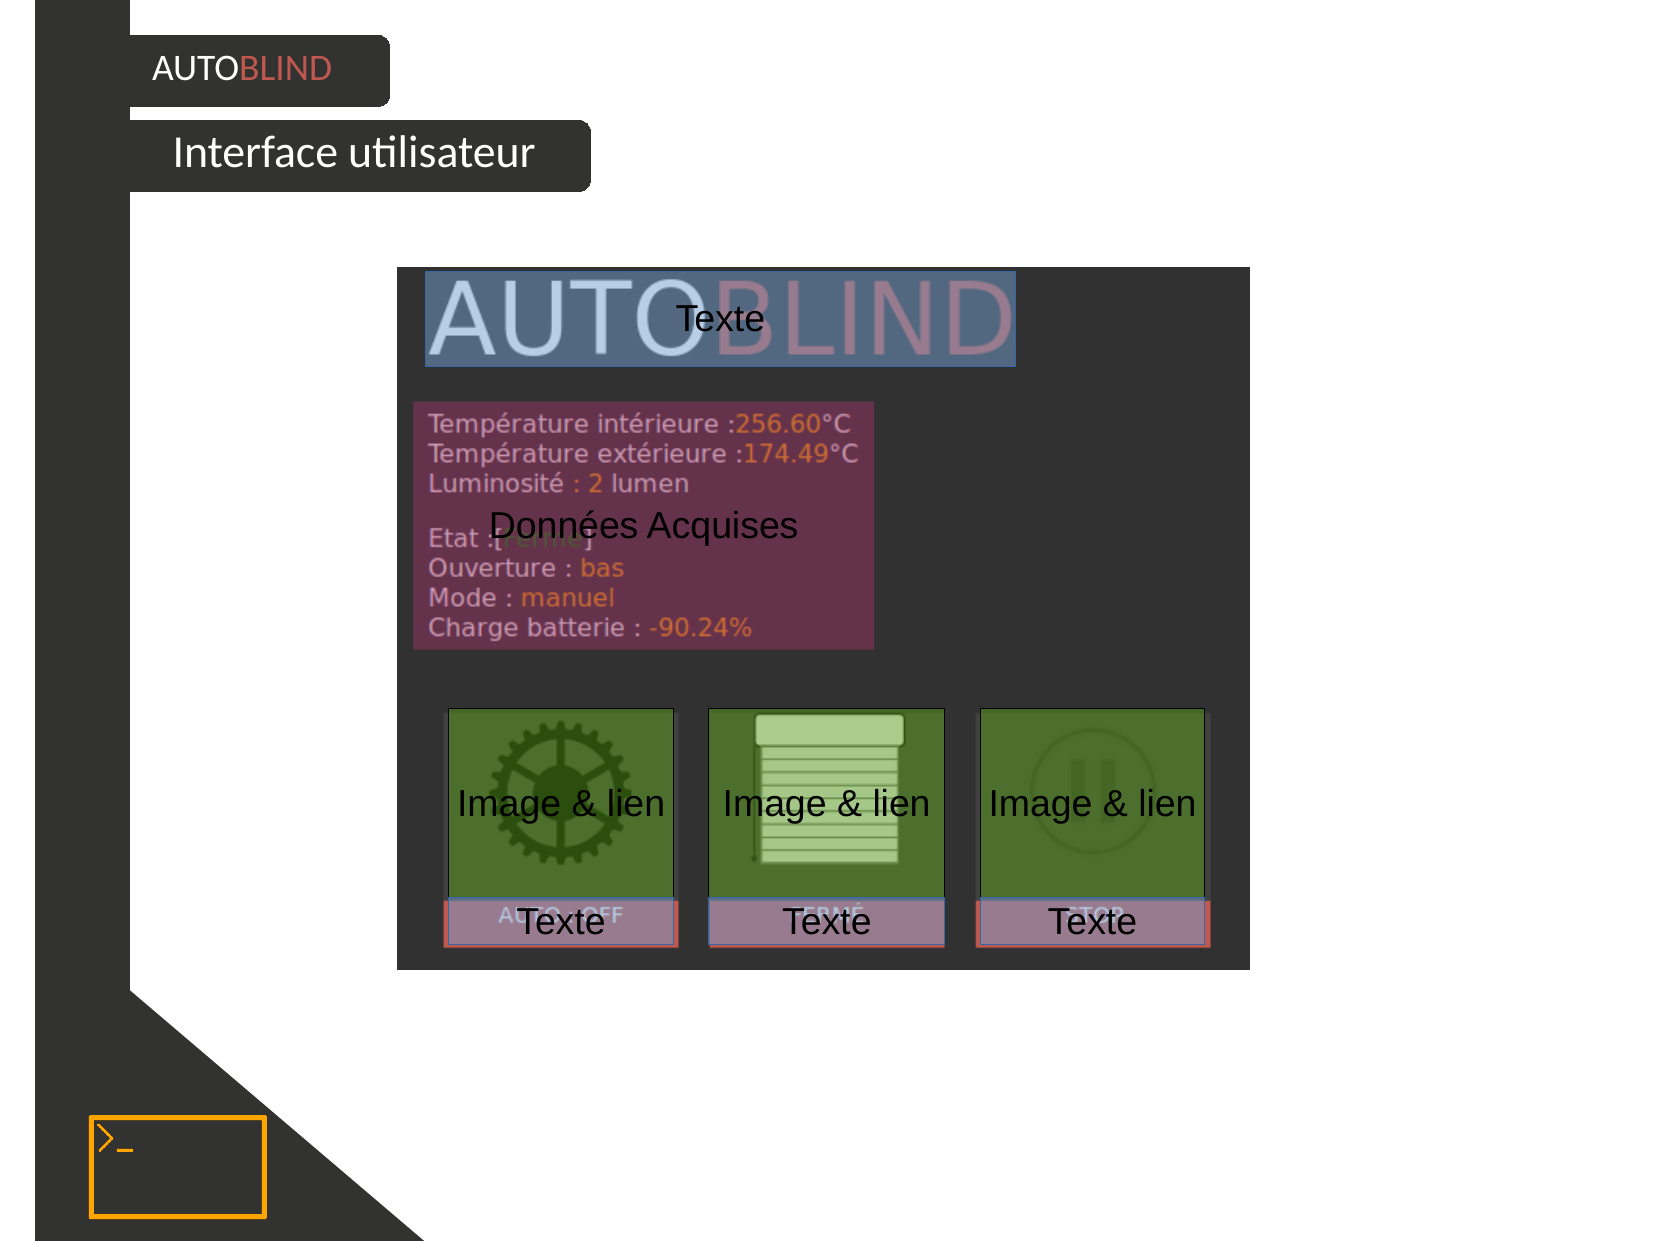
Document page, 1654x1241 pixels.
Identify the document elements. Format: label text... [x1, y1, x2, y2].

text_box Texte [980, 897, 1205, 945]
text_box Texte [708, 897, 945, 945]
picture [82, 1110, 272, 1223]
text_box AUTOBLIND [130, 35, 390, 107]
text_box Interface utilisateur [118, 120, 591, 192]
text_box Texte [448, 897, 674, 945]
text_box Données Acquises [413, 401, 875, 650]
text_box Image & lien [980, 708, 1205, 897]
text_box Image & lien [448, 708, 674, 897]
text_box Image & lien [708, 708, 945, 897]
text_box Texte [425, 271, 1016, 367]
picture [397, 267, 1250, 970]
text_box [35, 0, 425, 1241]
